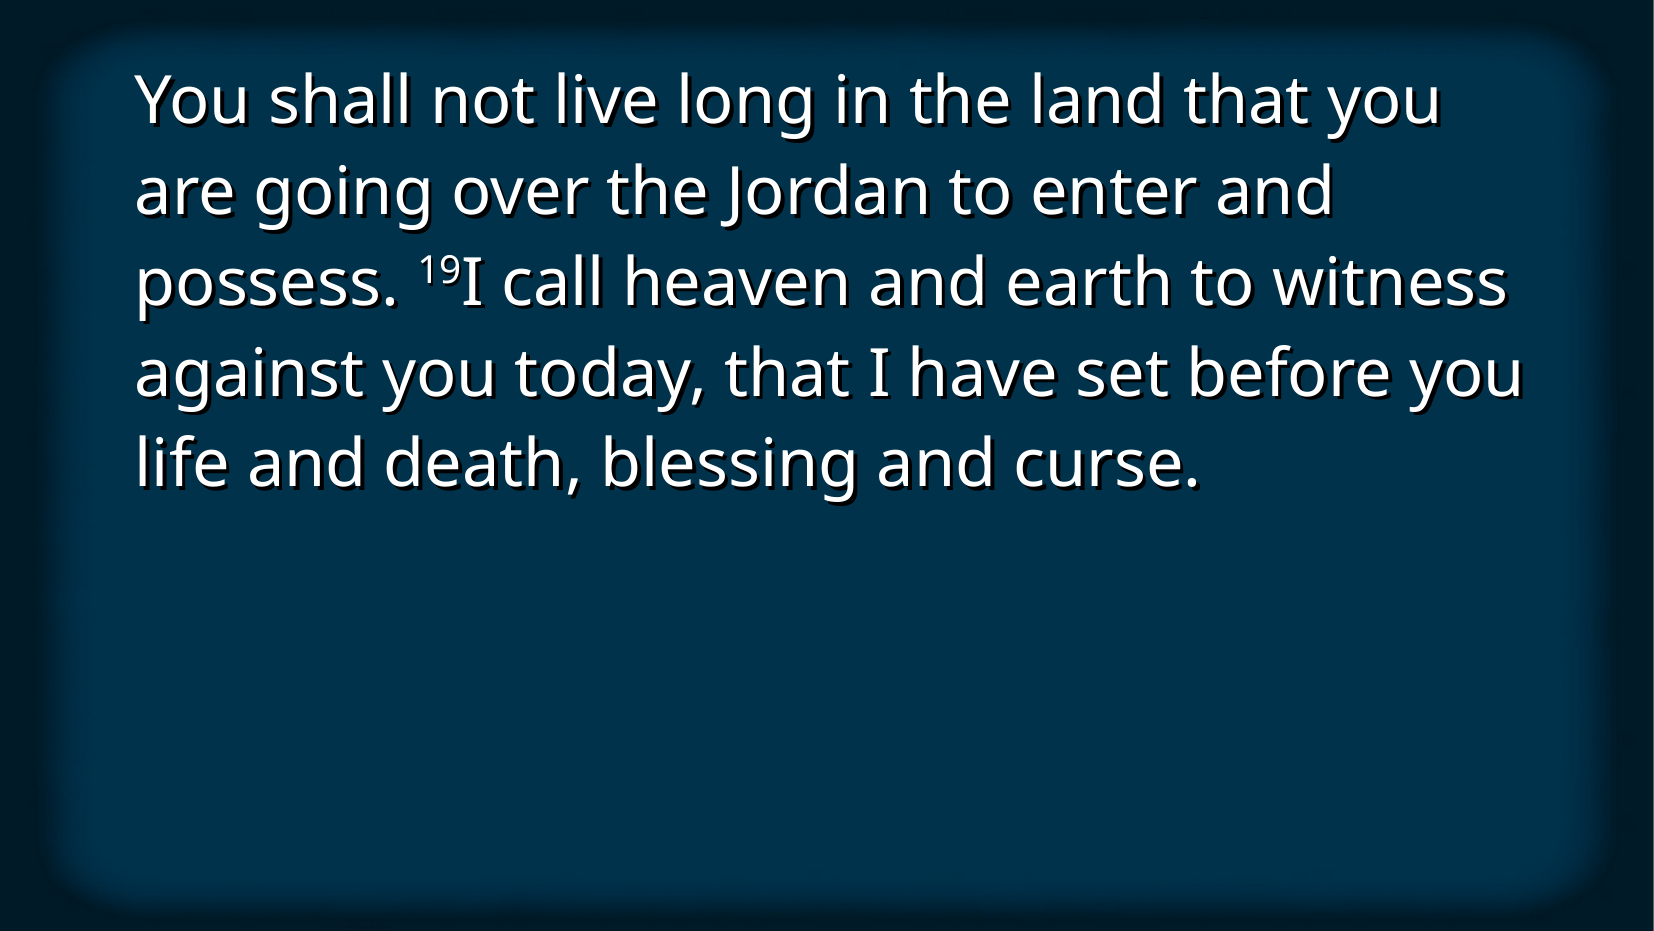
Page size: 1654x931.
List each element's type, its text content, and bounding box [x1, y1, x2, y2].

text_box You shall not live long in the land that you are going over the Jordan to enter and possess. 19I call heaven and earth to witness against you today, that I have set before you life and death, blessing and curse. [120, 45, 1561, 504]
picture [0, 0, 1654, 931]
